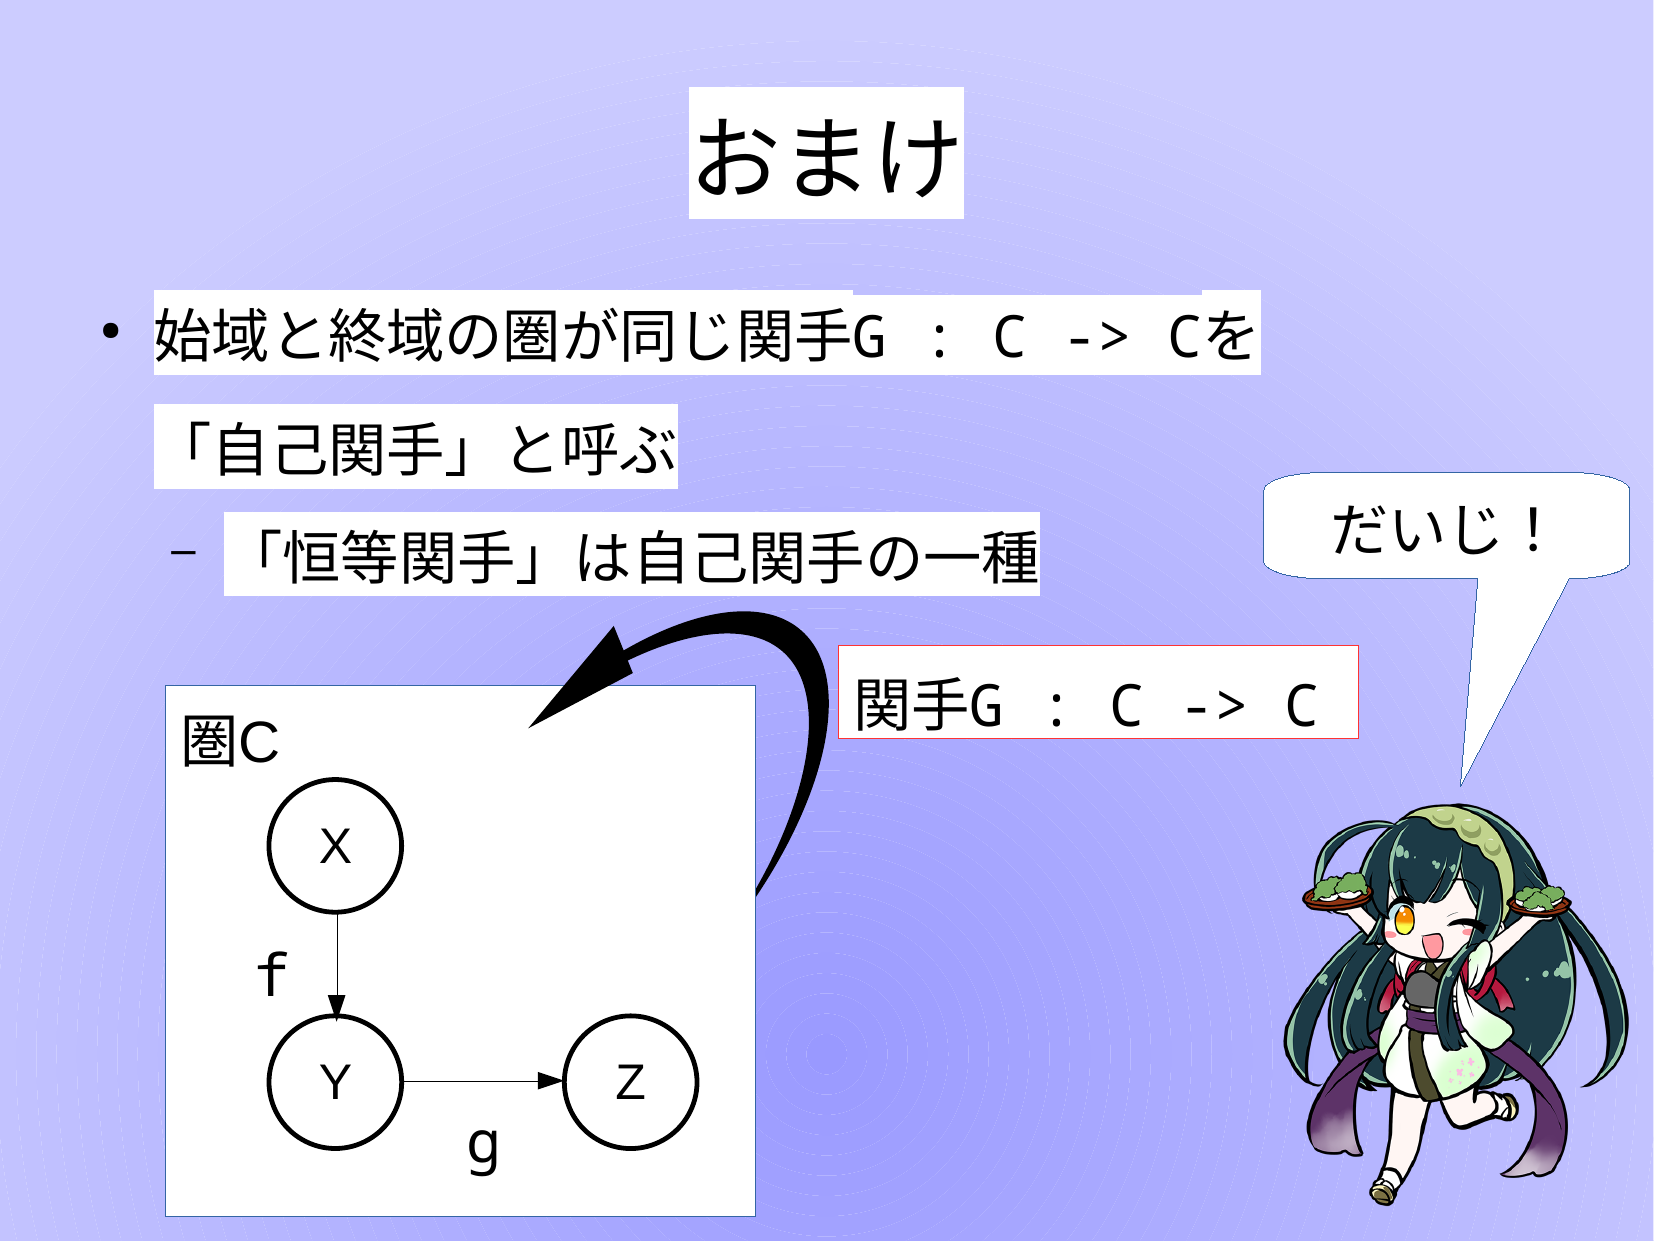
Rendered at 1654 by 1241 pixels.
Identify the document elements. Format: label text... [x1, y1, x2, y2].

text_box 関手G : C -> C [838, 651, 1394, 804]
picture [1234, 791, 1654, 1211]
text_box だいじ！ [1263, 472, 1630, 787]
title おまけ [82, 49, 1571, 257]
text_box Y [268, 1015, 402, 1149]
list 始域と終域の圏が同じ関手G : C -> Cを 「自己関手」と呼ぶ 「恒等関手」は自己関手の一種 [82, 290, 1571, 1010]
text_box 圏C [165, 687, 331, 768]
text_box g [413, 1092, 556, 1175]
text_box f [224, 927, 319, 1010]
text_box X [268, 779, 402, 913]
text_box [165, 625, 756, 1217]
text_box Z [564, 1015, 698, 1149]
